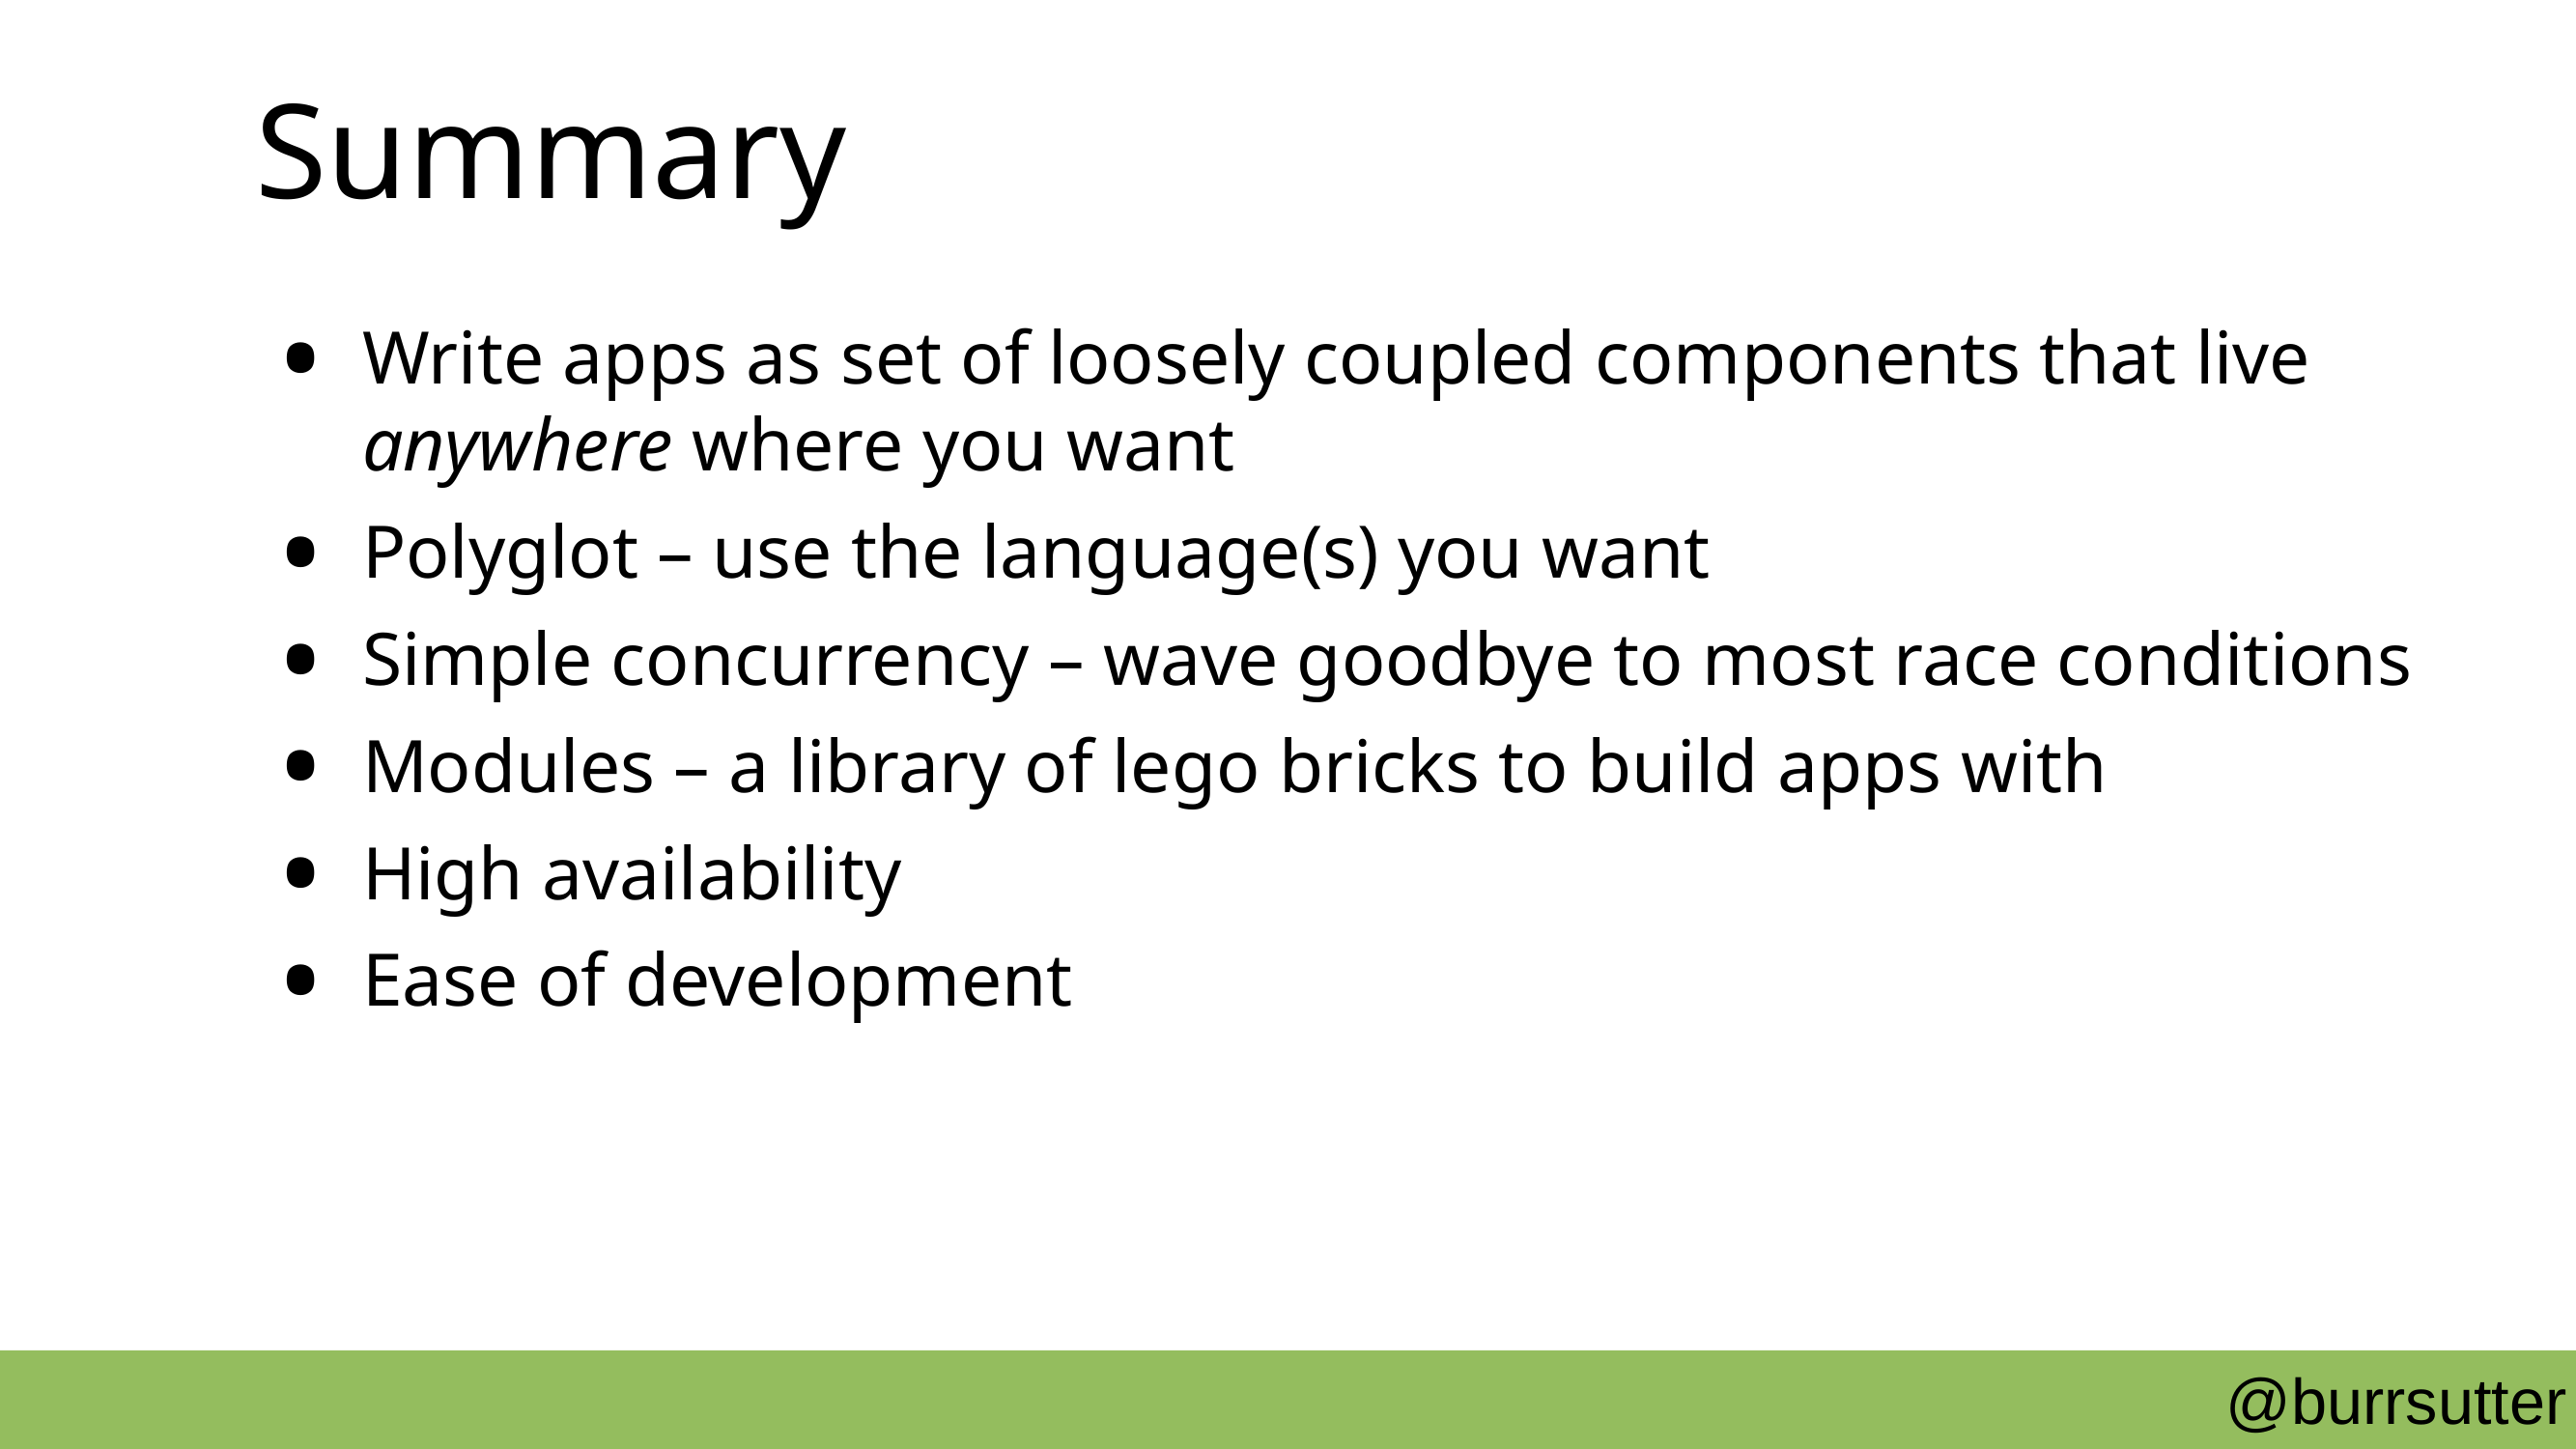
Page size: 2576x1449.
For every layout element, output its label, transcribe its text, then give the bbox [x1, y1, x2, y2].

title Summary [247, 18, 2522, 273]
list Write apps as set of loosely coupled components that live anywhere where you want Polyglot – use the language(s) you want Simple concurrency – wave goodbye to most race conditions Modules – a library of lego bricks to build apps with High availability Ease of development [251, 311, 2526, 1346]
